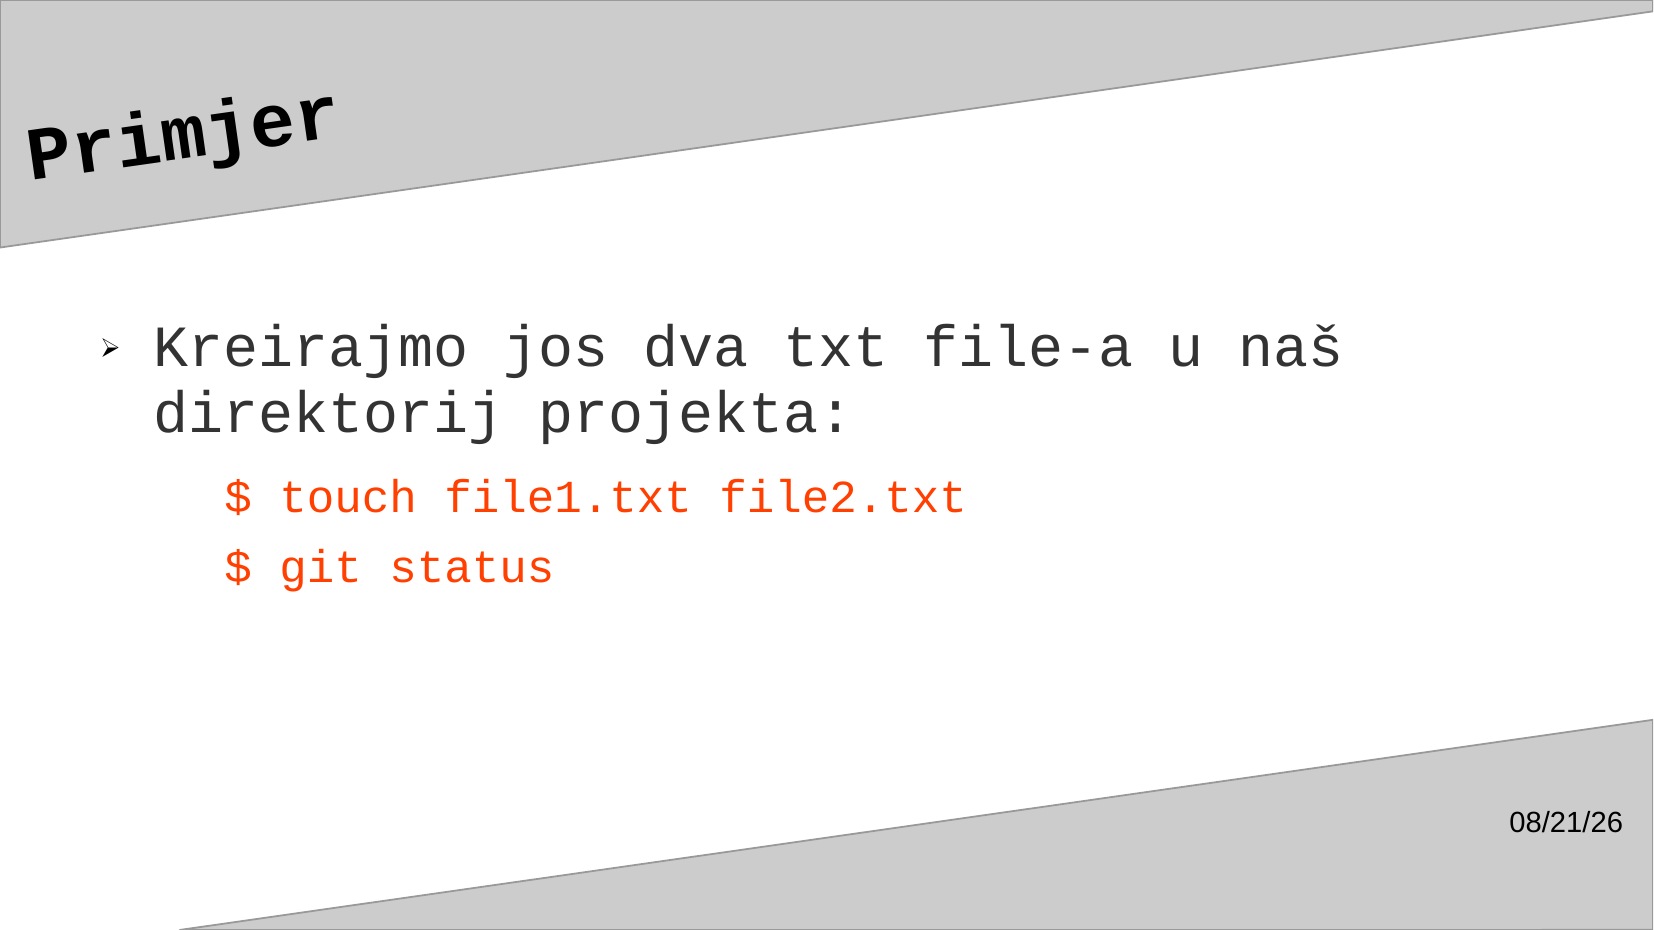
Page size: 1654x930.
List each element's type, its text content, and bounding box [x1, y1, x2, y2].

title Primjer [16, 0, 1501, 239]
list Kreirajmo jos dva txt file-a u naš direktorij projekta: $ touch file1.txt file2.txt $ git status [82, 248, 1538, 788]
